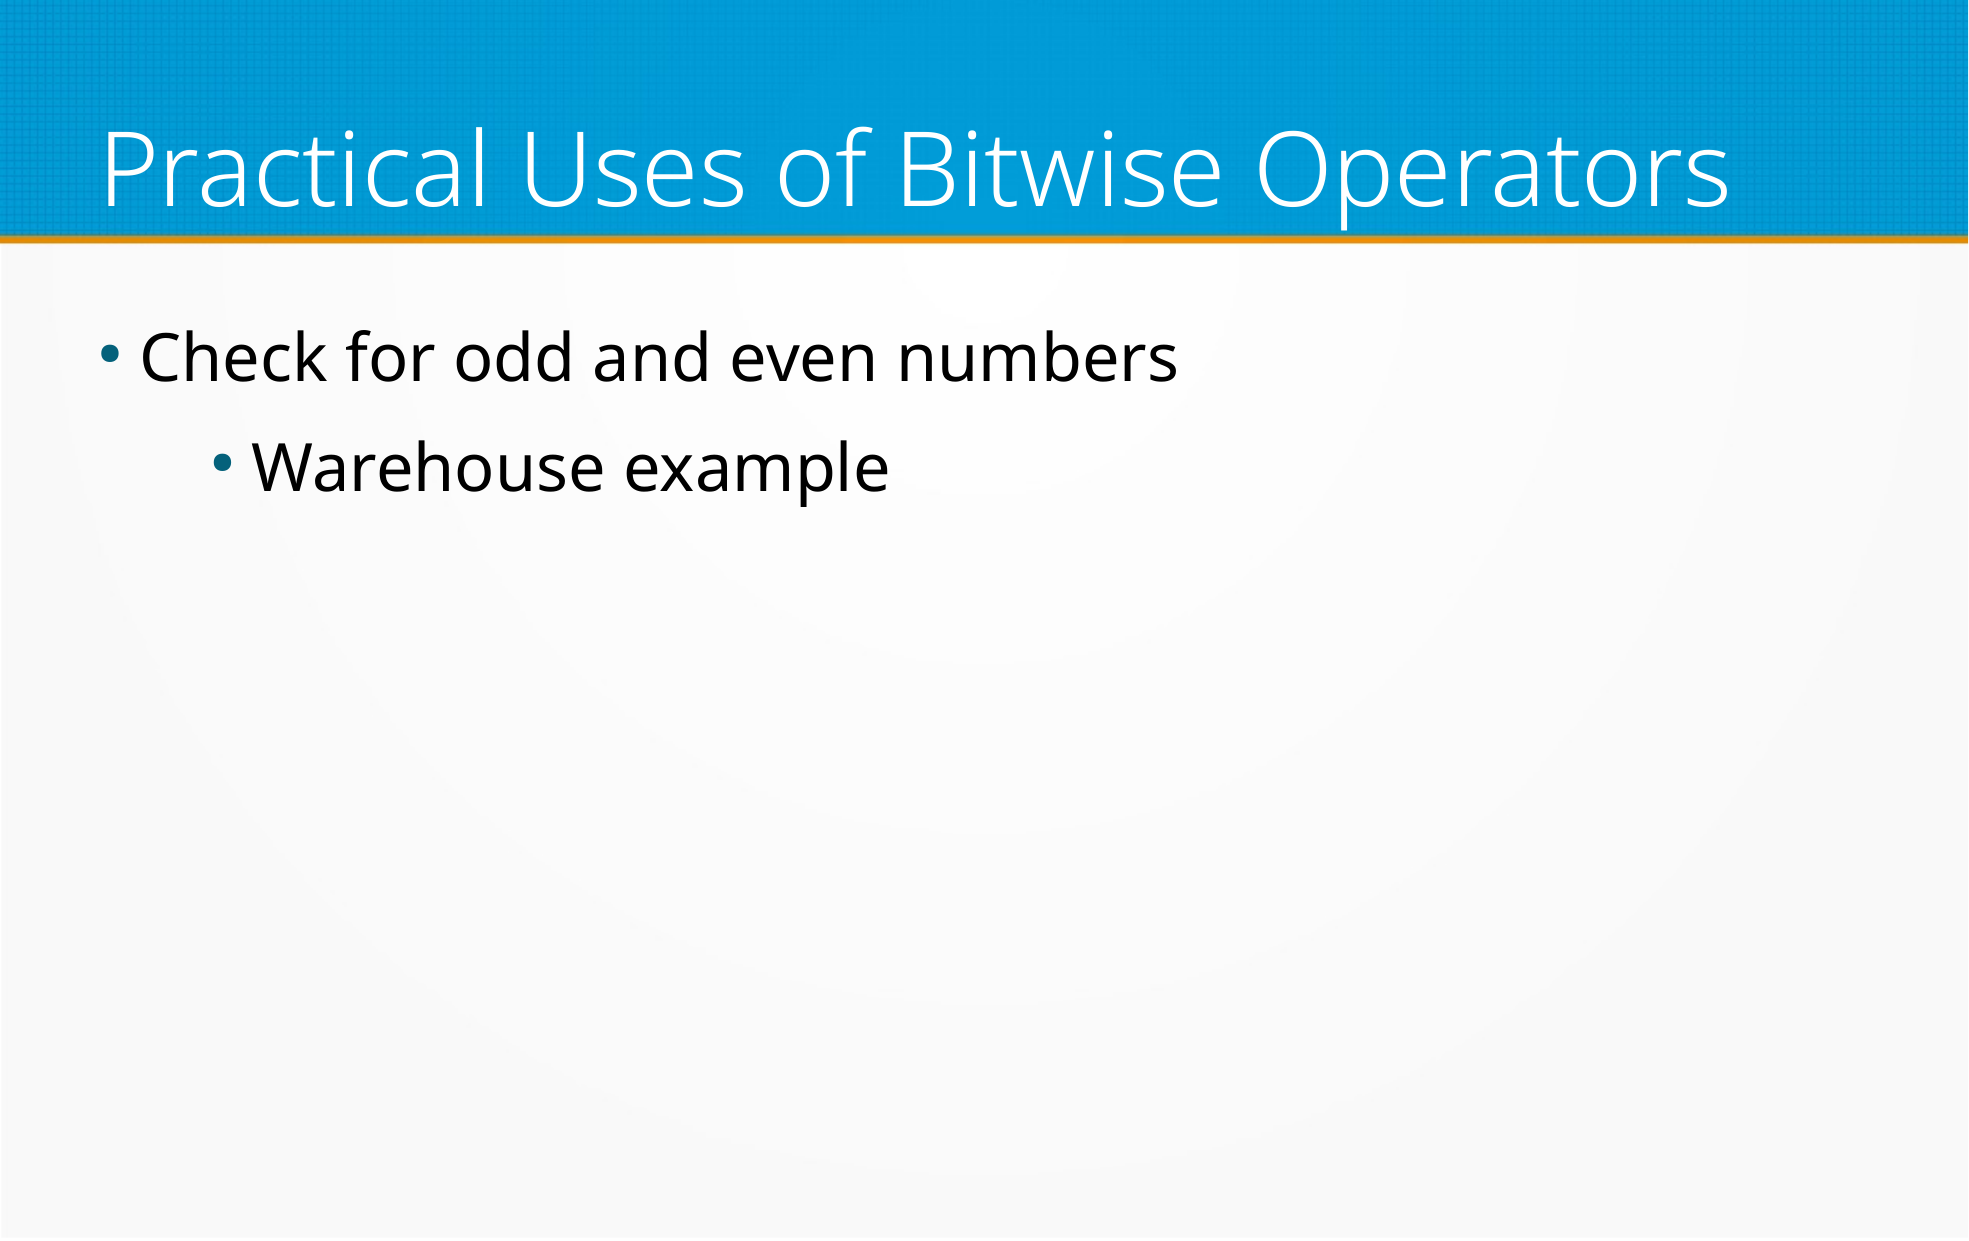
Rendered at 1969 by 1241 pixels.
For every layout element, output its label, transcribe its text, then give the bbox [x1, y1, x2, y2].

picture [0, 233, 1969, 1241]
list Check for odd and even numbers Warehouse example [98, 315, 1860, 1081]
title Practical Uses of Bitwise Operators [98, 19, 1870, 228]
